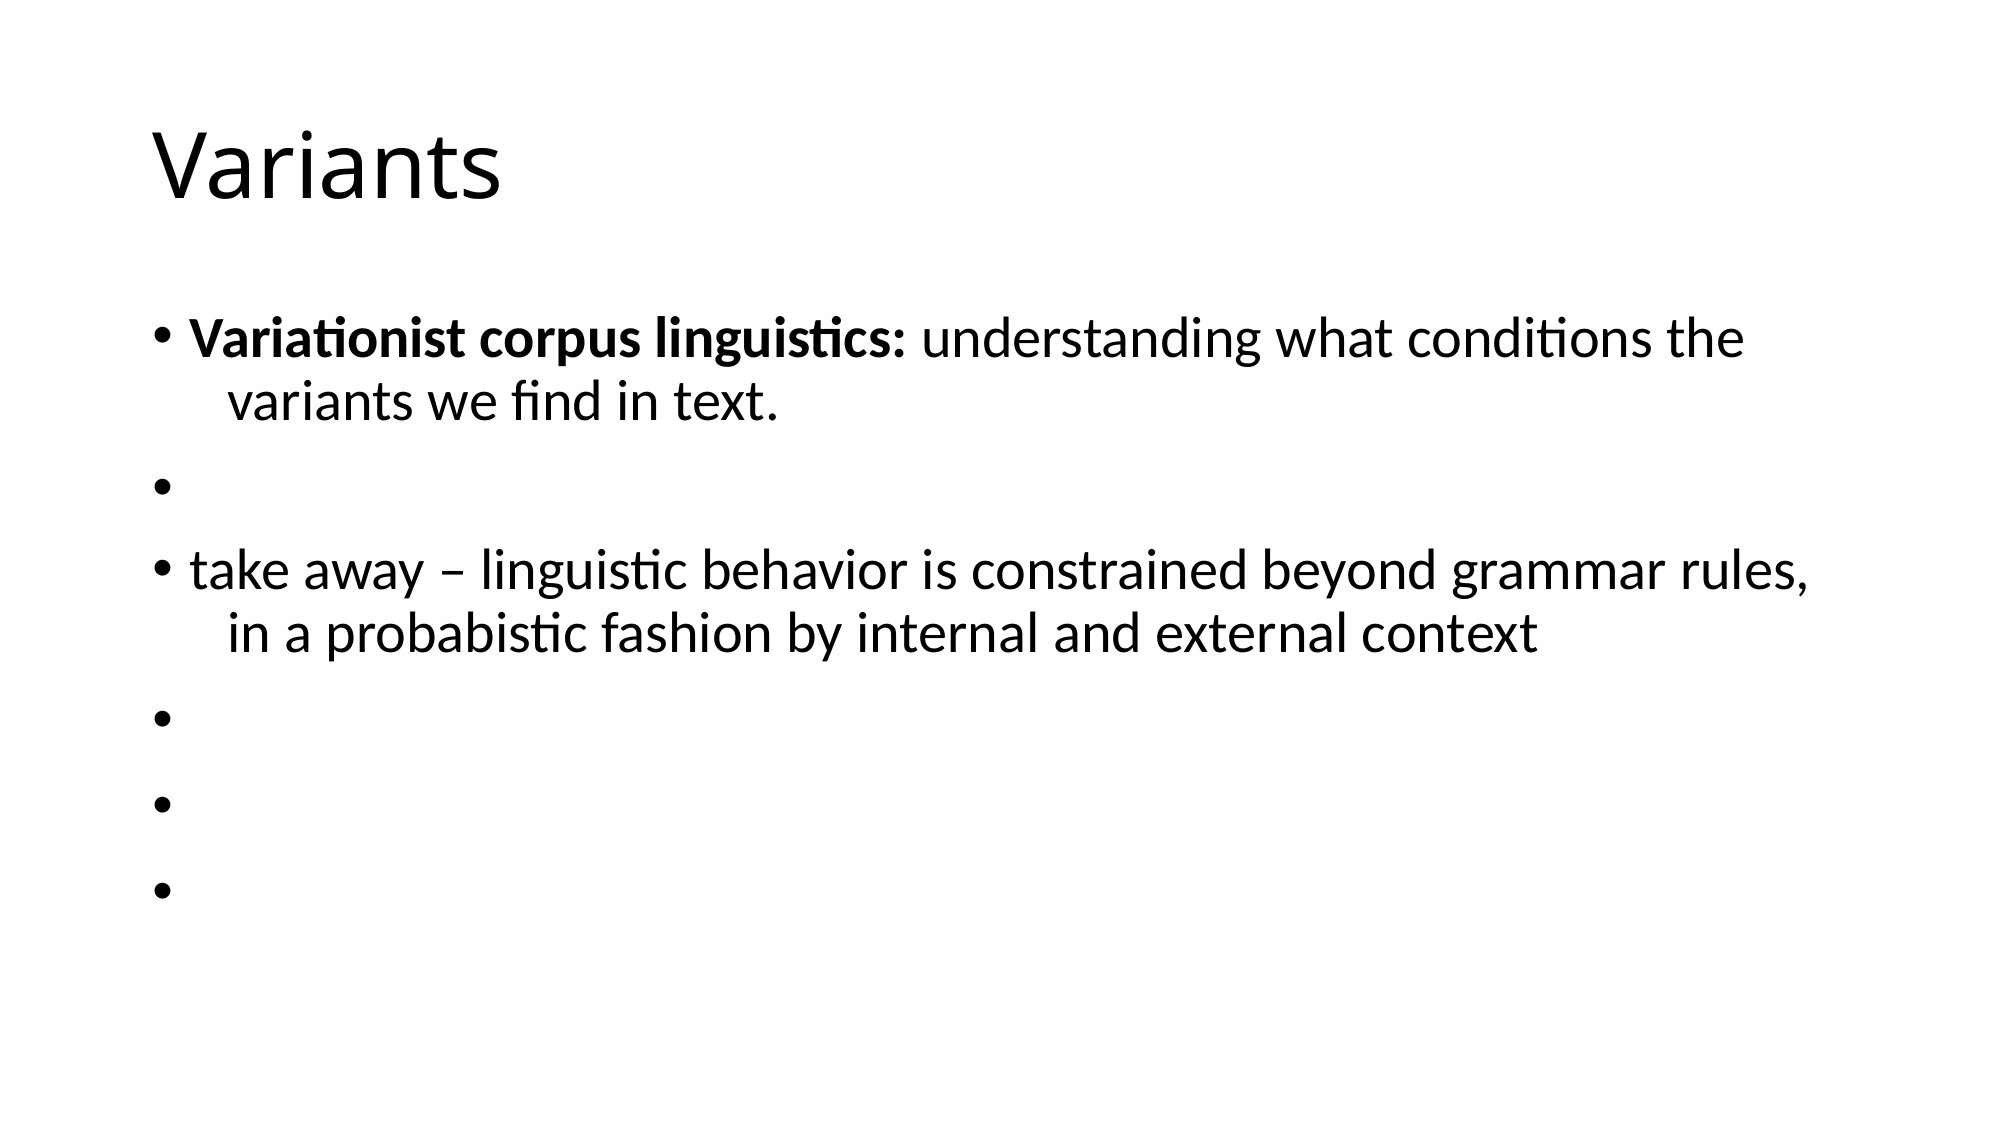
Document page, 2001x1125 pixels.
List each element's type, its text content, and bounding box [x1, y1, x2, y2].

title Variants [137, 59, 1863, 278]
list Variationist corpus linguistics: understanding what conditions the variants we find in text. take away – linguistic behavior is constrained beyond grammar rules, in a probabistic fashion by internal and external context [137, 299, 1863, 1014]
